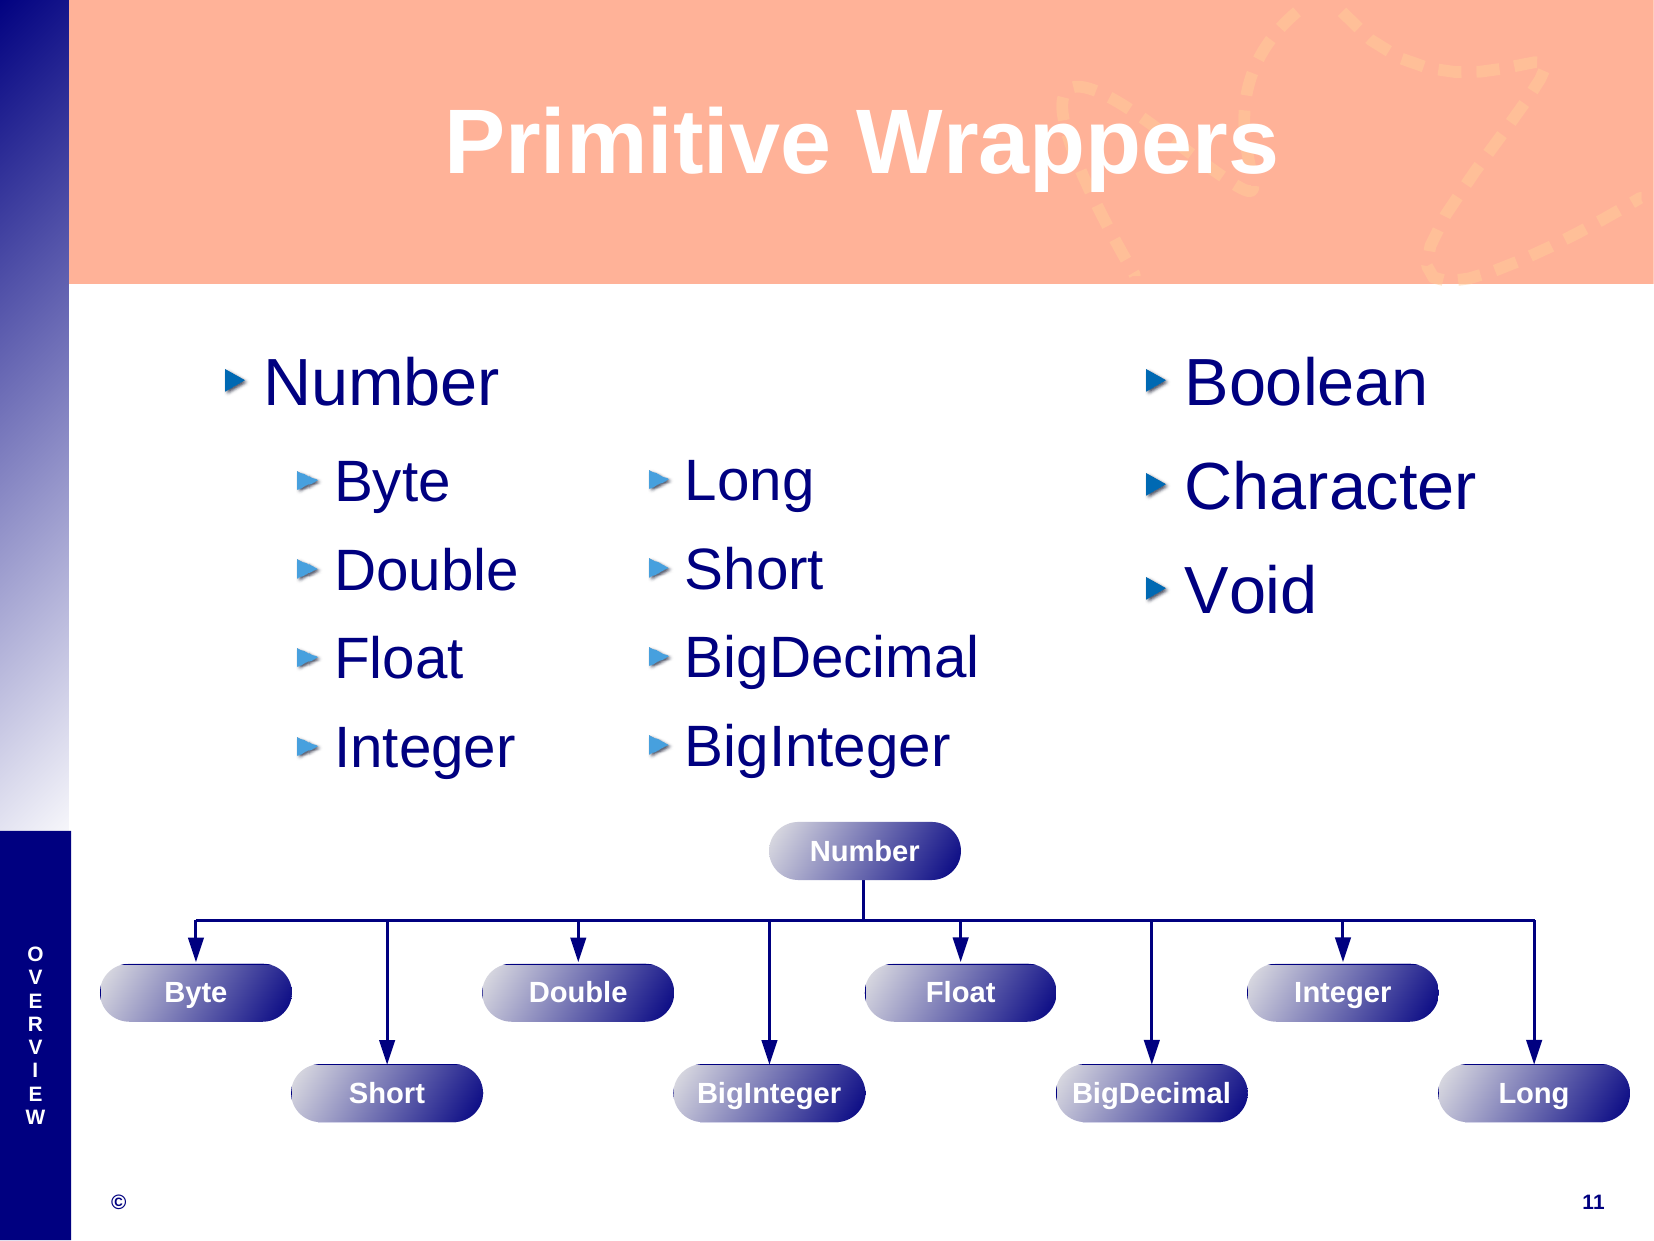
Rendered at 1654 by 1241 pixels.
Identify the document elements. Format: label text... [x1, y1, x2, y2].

text_box Integer [1247, 963, 1439, 1022]
text_box Number [769, 821, 962, 881]
text_box Byte [99, 963, 292, 1022]
text_box Short [291, 1064, 484, 1123]
text_box BigInteger [673, 1064, 866, 1123]
text_box BigDecimal [1055, 1064, 1248, 1123]
list Boolean Character Void [1113, 344, 1535, 671]
list Number Byte Double Float Integer [192, 344, 574, 810]
text_box Double [482, 963, 675, 1022]
text_box O V E R V I E W [0, 830, 71, 1241]
text_box Float [864, 963, 1057, 1022]
list Long Short BigDecimal BigInteger [543, 447, 1013, 819]
title Primitive Wrappers [70, 37, 1654, 246]
text_box Long [1438, 1064, 1631, 1123]
